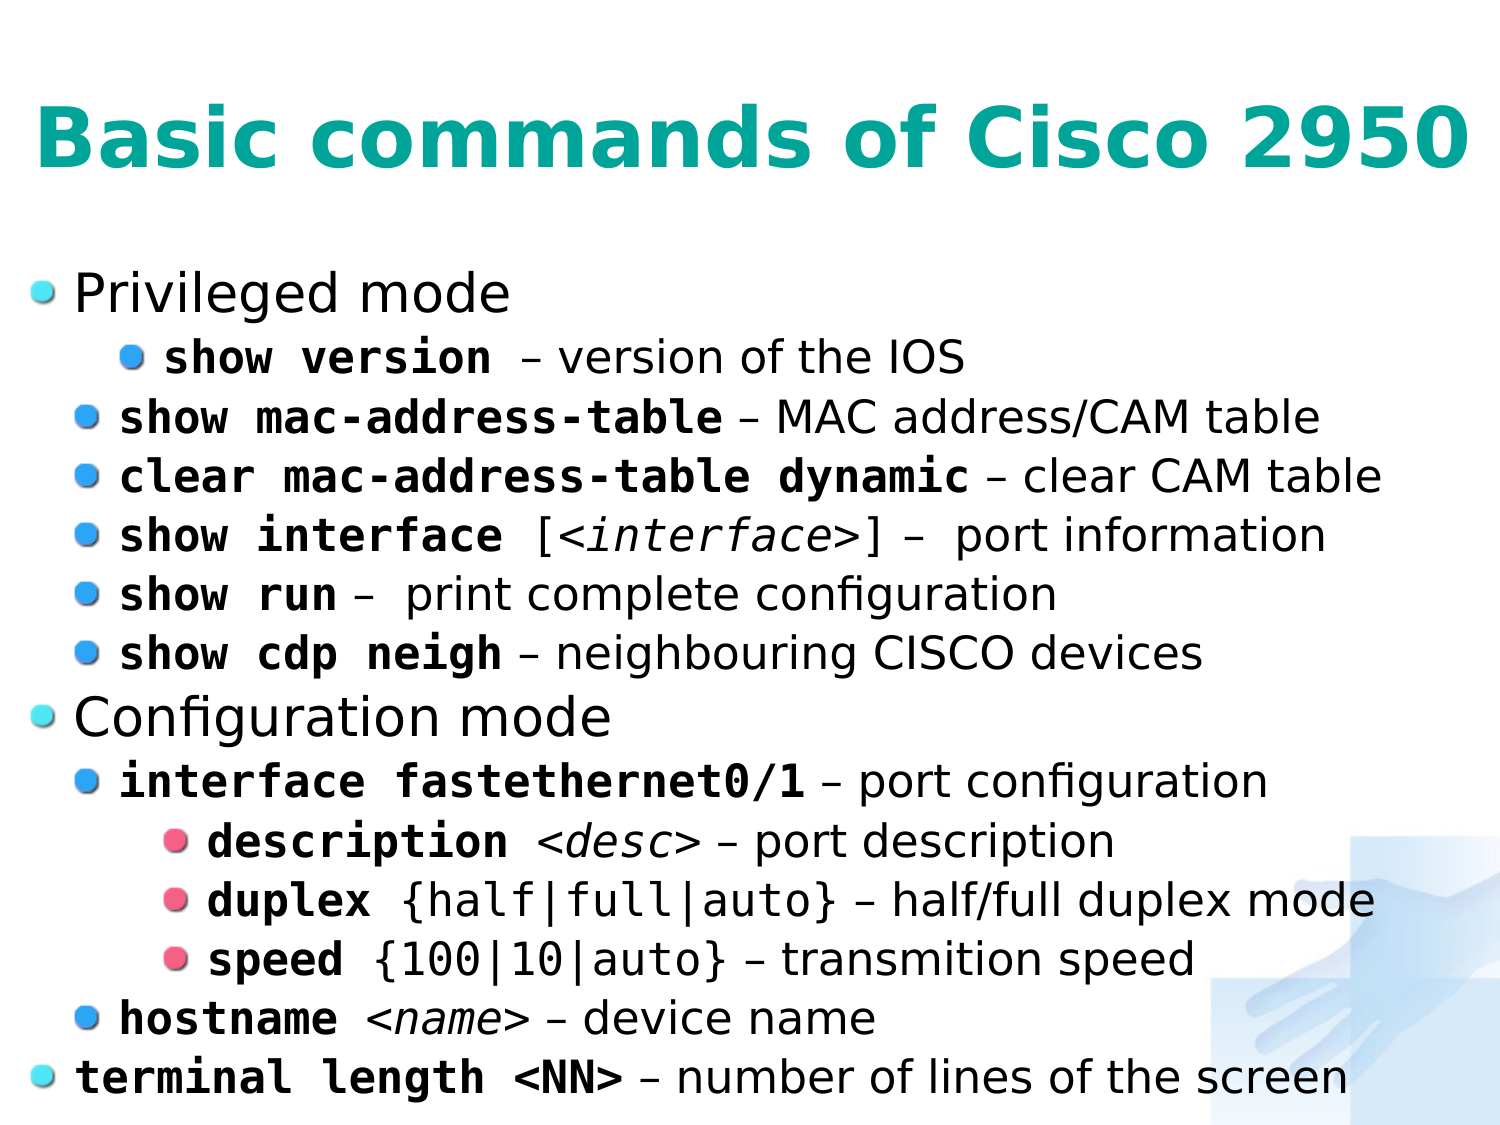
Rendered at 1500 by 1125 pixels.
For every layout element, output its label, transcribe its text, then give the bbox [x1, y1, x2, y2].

list Privileged mode show version – version of the IOS show mac-address-table – MAC address/CAM table clear mac-address-table dynamic – clear CAM table show interface [<interface>] – port information show run – print complete configuration show cdp neigh – neighbouring CISCO devices Configuration mode interface fastethernet0/1 – port configuration description <desc> – port description duplex {half|full|auto} – half/full duplex mode speed {100|10|auto} – transmition speed hostname <name> – device name terminal length <NN> – number of lines of the screen [29, 262, 1477, 1105]
title Basic commands of Cisco 2950 [29, 21, 1477, 257]
picture [0, 0, 1500, 1125]
